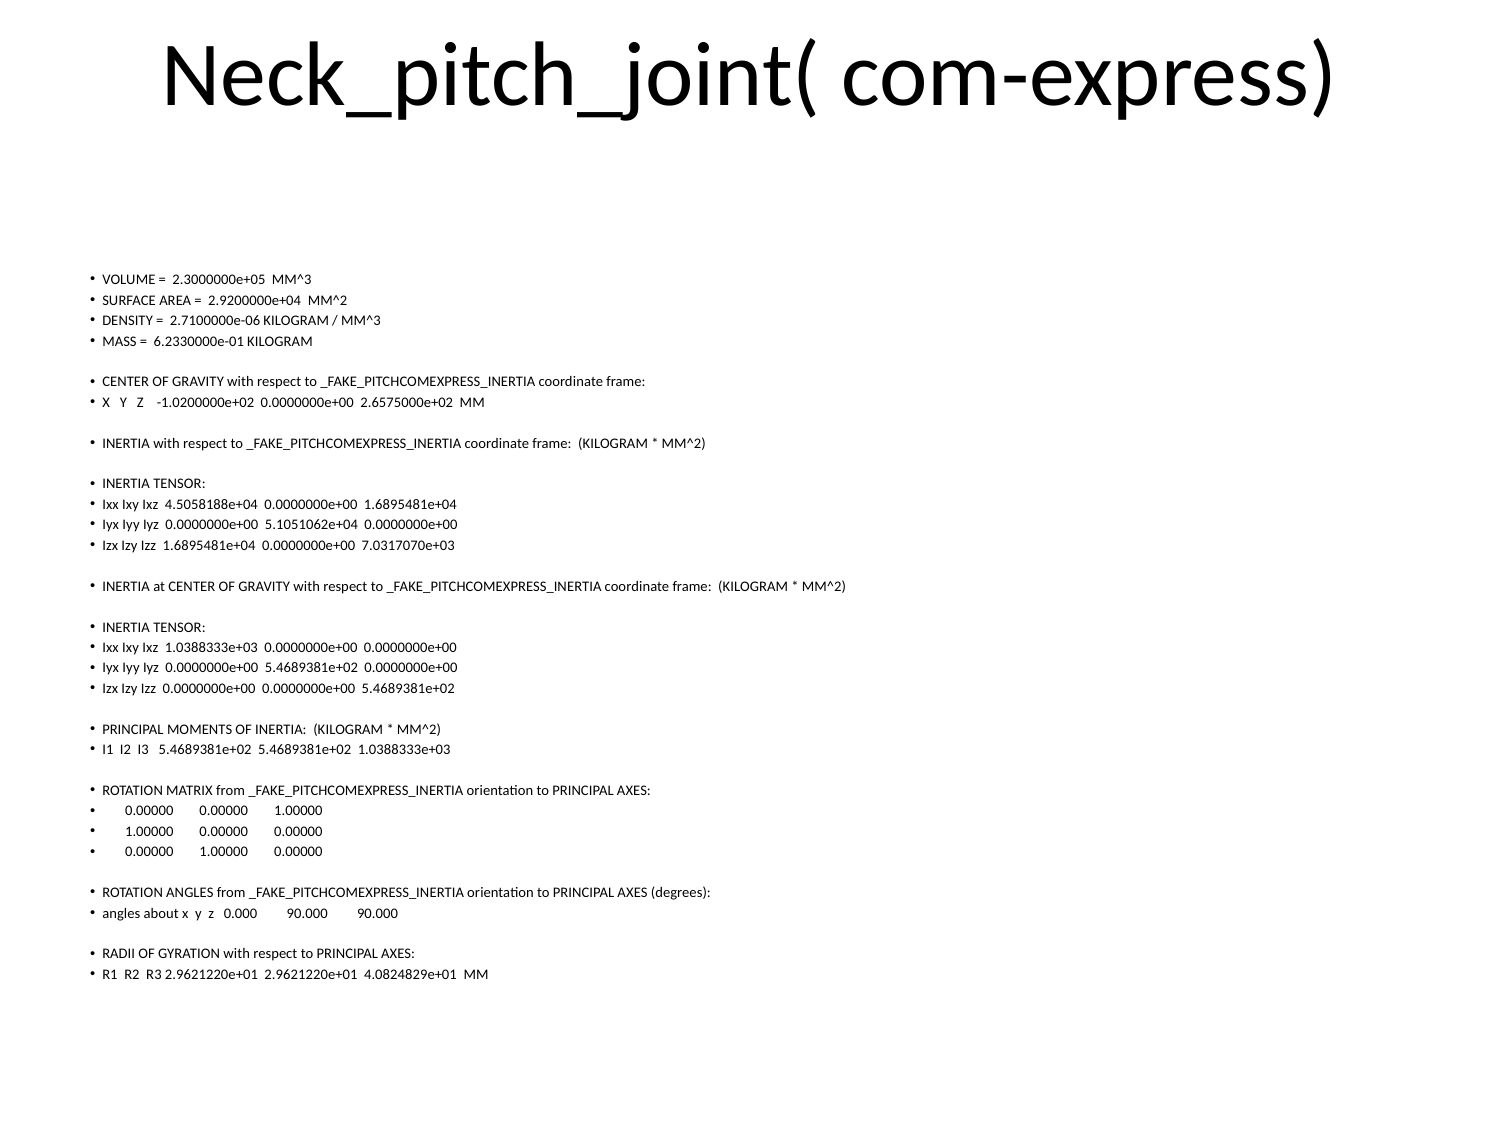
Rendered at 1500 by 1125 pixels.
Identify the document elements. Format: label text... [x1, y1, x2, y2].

text_box Neck_pitch_joint( com-express) [112, 0, 1388, 190]
list VOLUME = 2.3000000e+05 MM^3 SURFACE AREA = 2.9200000e+04 MM^2 DENSITY = 2.7100000e-06 KILOGRAM / MM^3 MASS = 6.2330000e-01 KILOGRAM CENTER OF GRAVITY with respect to _FAKE_PITCHCOMEXPRESS_INERTIA coordinate frame: X Y Z -1.0200000e+02 0.0000000e+00 2.6575000e+02 MM INERTIA with respect to _FAKE_PITCHCOMEXPRESS_INERTIA coordinate frame: (KILOGRAM * MM^2) INERTIA TENSOR: Ixx Ixy Ixz 4.5058188e+04 0.0000000e+00 1.6895481e+04 Iyx Iyy Iyz 0.0000000e+00 5.1051062e+04 0.0000000e+00 Izx Izy Izz 1.6895481e+04 0.0000000e+00 7.0317070e+03 INERTIA at CENTER OF GRAVITY with respect to _FAKE_PITCHCOMEXPRESS_INERTIA coordinate frame: (KILOGRAM * MM^2) INERTIA TENSOR: Ixx Ixy Ixz 1.0388333e+03 0.0000000e+00 0.0000000e+00 Iyx Iyy Iyz 0.0000000e+00 5.4689381e+02 0.0000000e+00 Izx Izy Izz 0.0000000e+00 0.0000000e+00 5.4689381e+02 PRINCIPAL MOMENTS OF INERTIA: (KILOGRAM * MM^2) I1 I2 I3 5.4689381e+02 5.4689381e+02 1.0388333e+03 ROTATION MATRIX from _FAKE_PITCHCOMEXPRESS_INERTIA orientation to PRINCIPAL AXES: 0.00000 0.00000 1.00000 1.00000 0.00000 0.00000 0.00000 1.00000 0.00000 ROTATION ANGLES from _FAKE_PITCHCOMEXPRESS_INERTIA orientation to PRINCIPAL AXES (degrees): angles about x y z 0.000 90.000 90.000 RADII OF GYRATION with respect to PRINCIPAL AXES: R1 R2 R3 2.9621220e+01 2.9621220e+01 4.0824829e+01 MM [75, 262, 1425, 1005]
